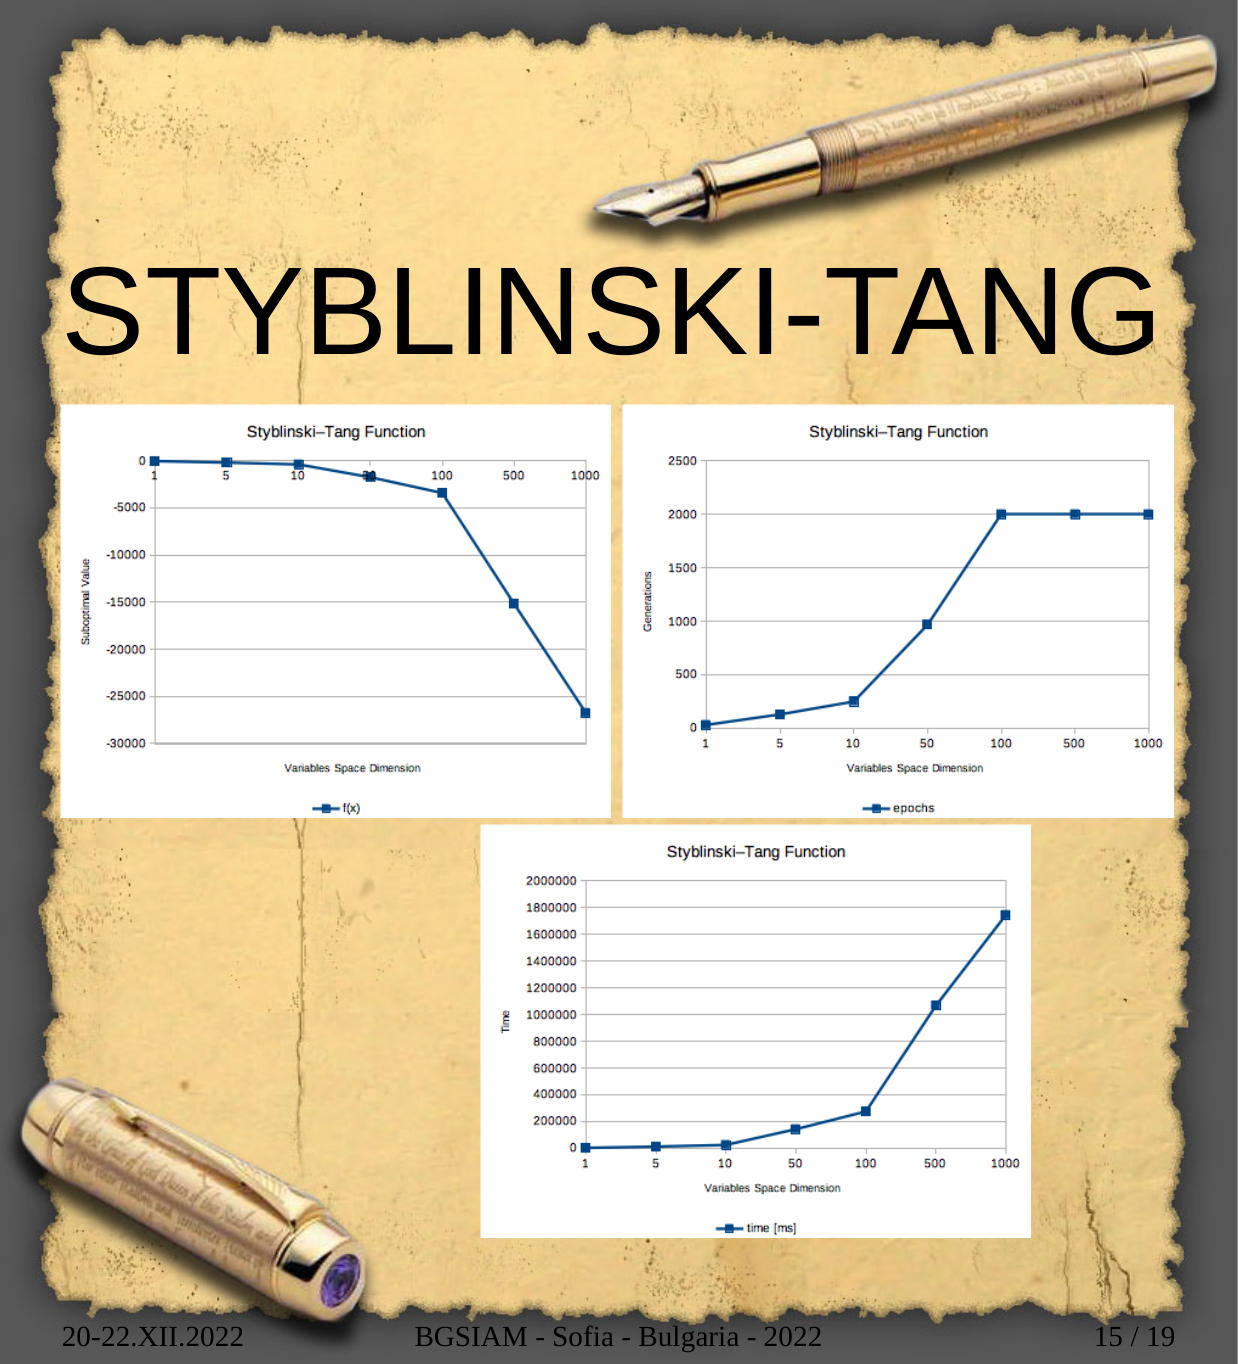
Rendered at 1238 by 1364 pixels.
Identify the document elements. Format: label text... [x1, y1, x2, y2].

picture [0, 0, 1238, 1364]
title Styblinski-Tang [61, 239, 1176, 383]
